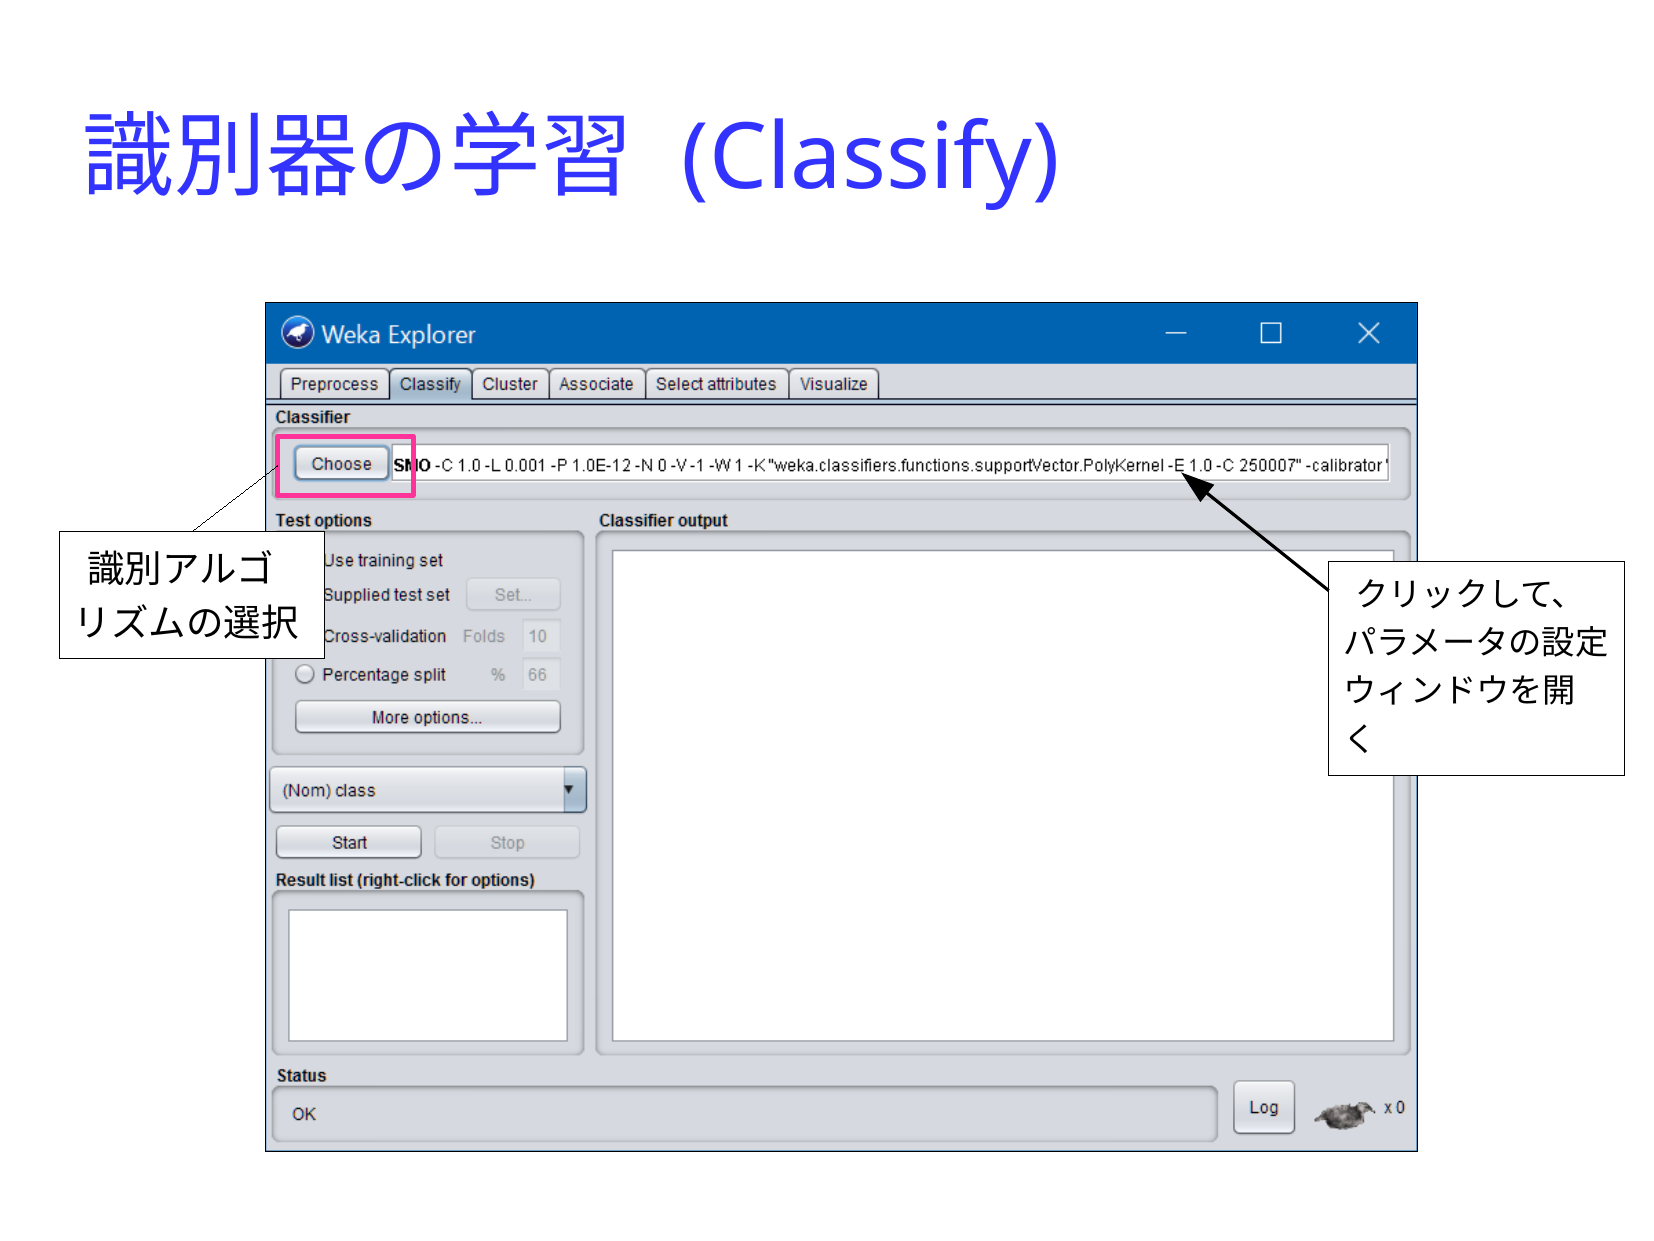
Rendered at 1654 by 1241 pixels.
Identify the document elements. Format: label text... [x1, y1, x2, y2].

title 識別器の学習 (Classify) [82, 49, 1571, 257]
text_box クリックして、パラメータの設定ウィンドウを開く [1328, 561, 1625, 776]
text_box 識別アルゴリズムの選択 [59, 531, 325, 659]
picture [265, 302, 1418, 1152]
